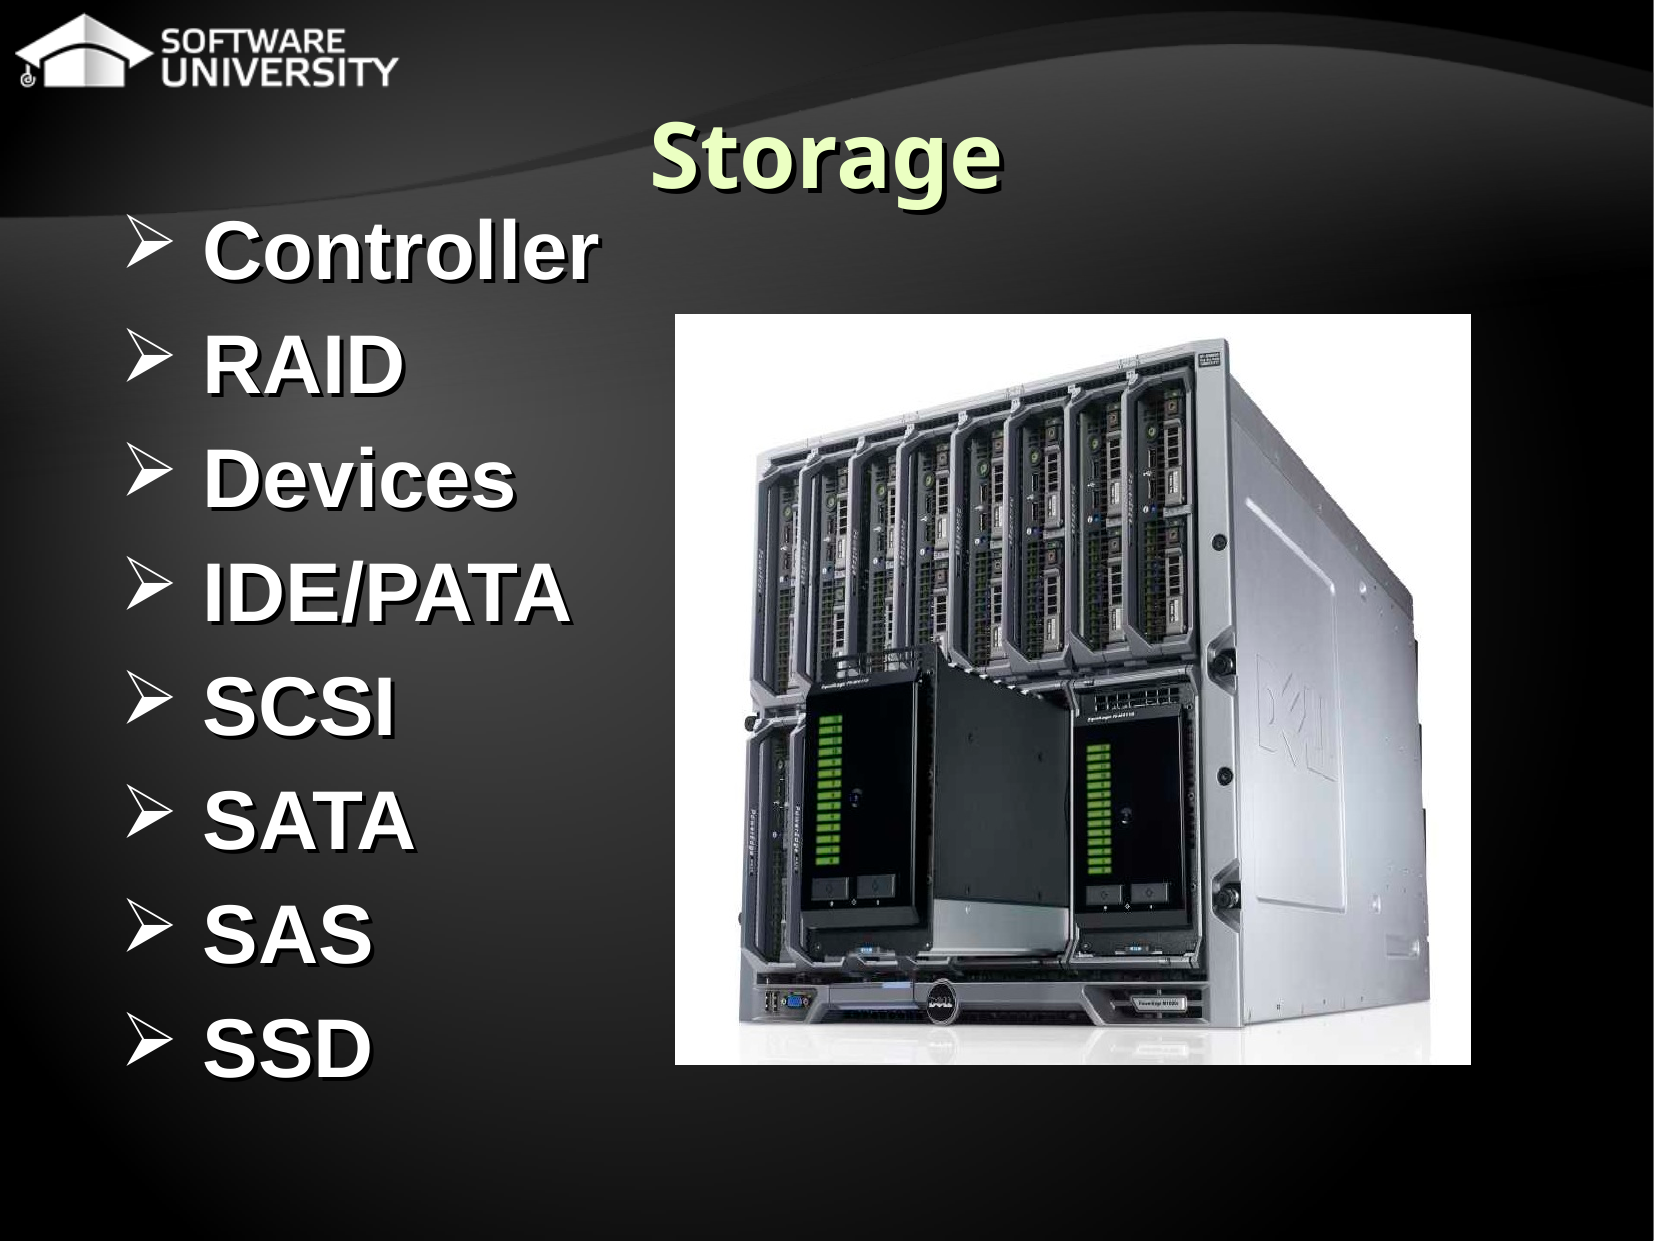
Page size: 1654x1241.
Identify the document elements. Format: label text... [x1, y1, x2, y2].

title Storage [82, 49, 1571, 257]
subtitle Controller RAID Devices IDE/PATA SCSI SATA SAS SSD [120, 205, 1636, 1095]
picture [0, 0, 1654, 1241]
